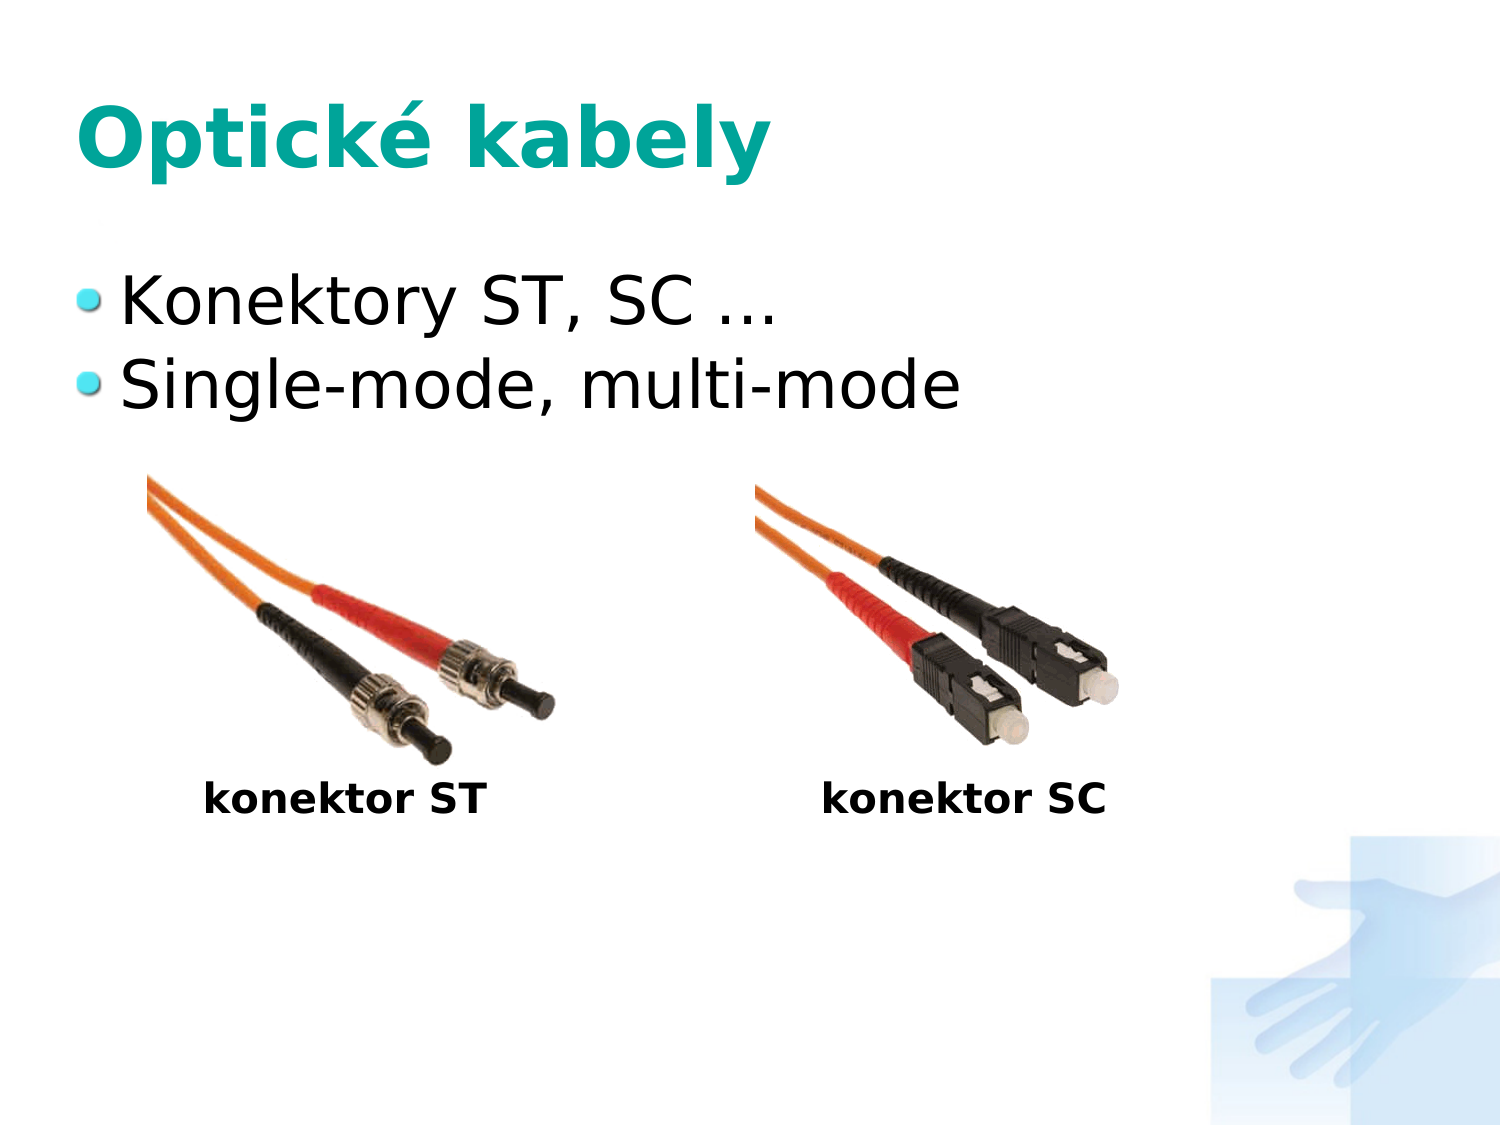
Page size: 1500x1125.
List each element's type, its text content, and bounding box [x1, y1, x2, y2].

list Konektory ST, SC ... Single-mode, multi-mode [75, 262, 1426, 1006]
picture [0, 0, 1500, 1125]
title Optické kabely [75, 21, 1426, 257]
text_box konektor ST [177, 767, 502, 832]
text_box konektor SC [797, 767, 1123, 832]
